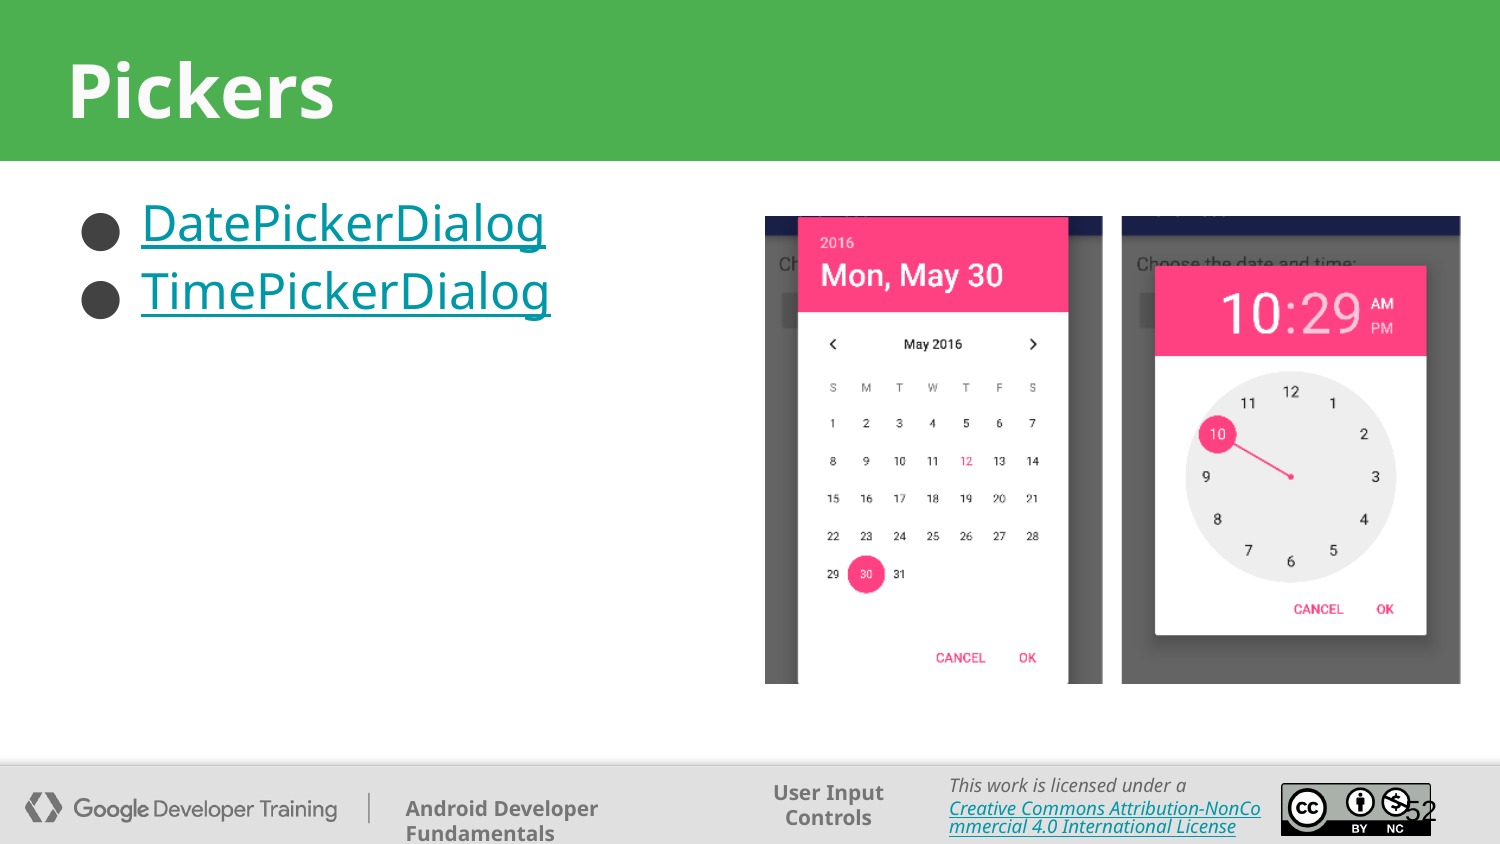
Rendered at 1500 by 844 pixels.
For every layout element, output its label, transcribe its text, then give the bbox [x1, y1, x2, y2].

list DatePickerDialog TimePickerDialog [51, 176, 740, 737]
picture [0, 161, 1500, 844]
title Pickers [51, 28, 1449, 122]
slide_number <number> [1389, 777, 1480, 842]
